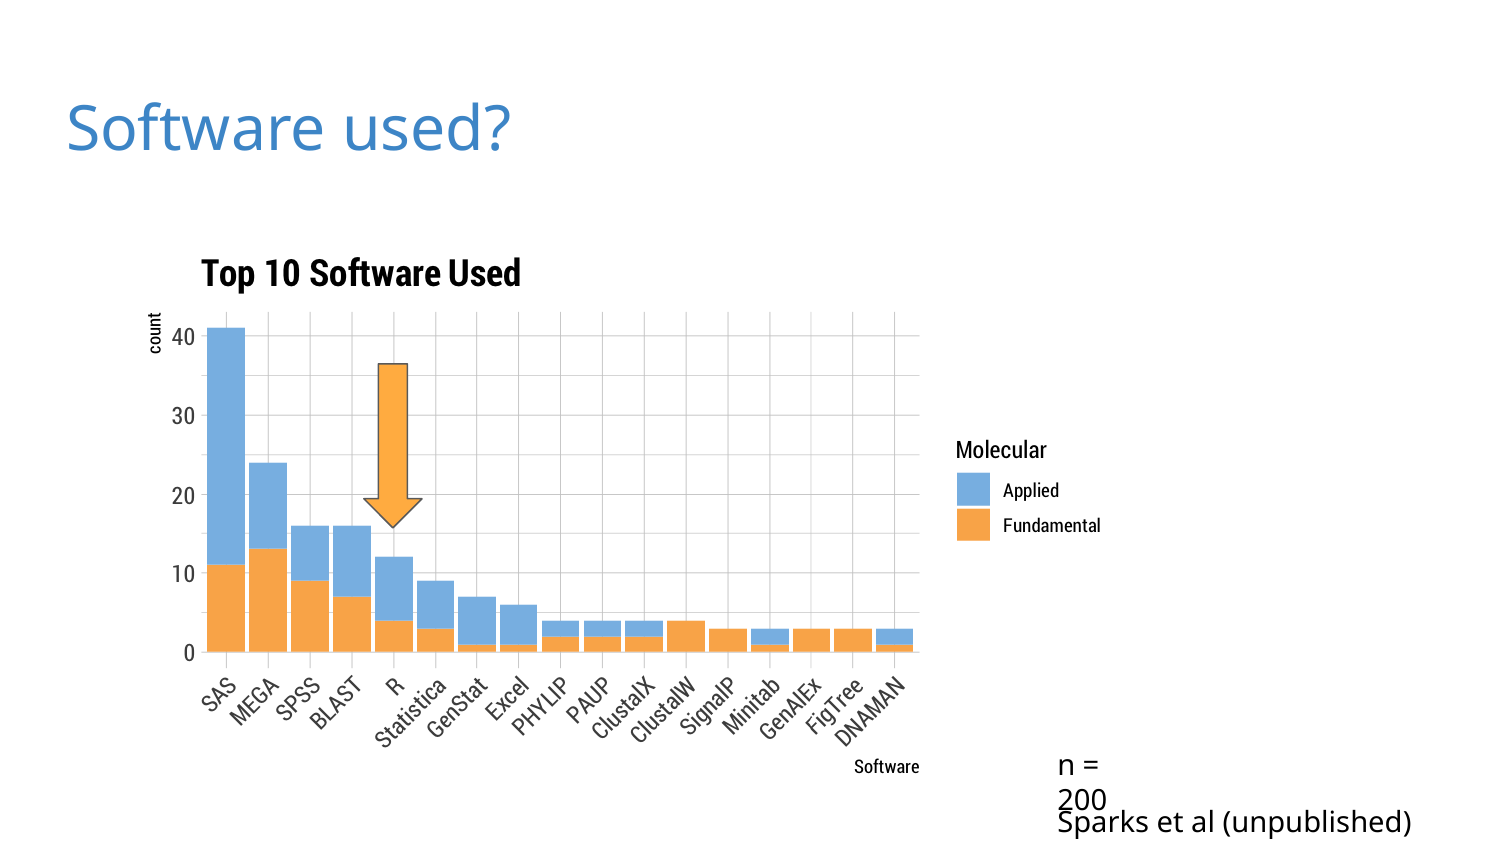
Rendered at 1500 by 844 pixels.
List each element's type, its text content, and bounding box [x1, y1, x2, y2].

picture [89, 197, 1171, 839]
text_box n = 200 [1042, 731, 1164, 805]
title Software used? [51, 72, 1449, 167]
text_box [363, 363, 423, 528]
text_box Sparks et al (unpublished) [1042, 787, 1453, 844]
